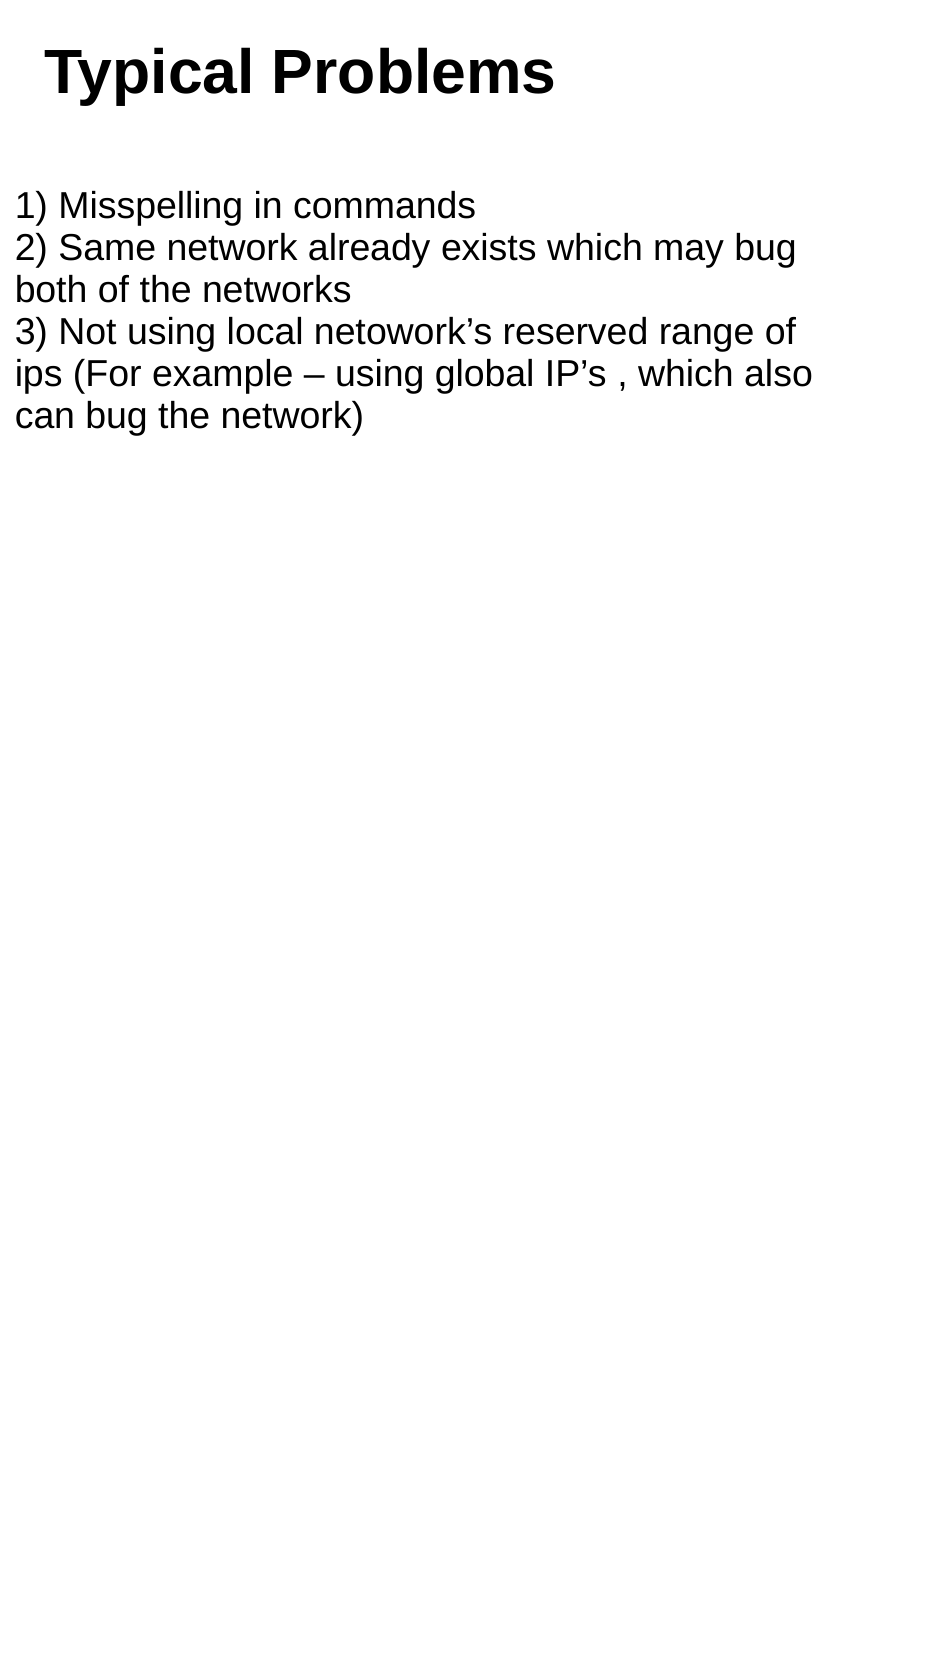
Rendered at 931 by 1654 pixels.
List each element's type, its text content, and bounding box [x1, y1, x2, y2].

text_box 1) Misspelling in commands 2) Same network already exists which may bug both of the networks 3) Not using local netowork’s reserved range of ips (For example – using global IP’s , which also can bug the network) [0, 177, 857, 1418]
text_box Typical Problems [29, 29, 573, 115]
